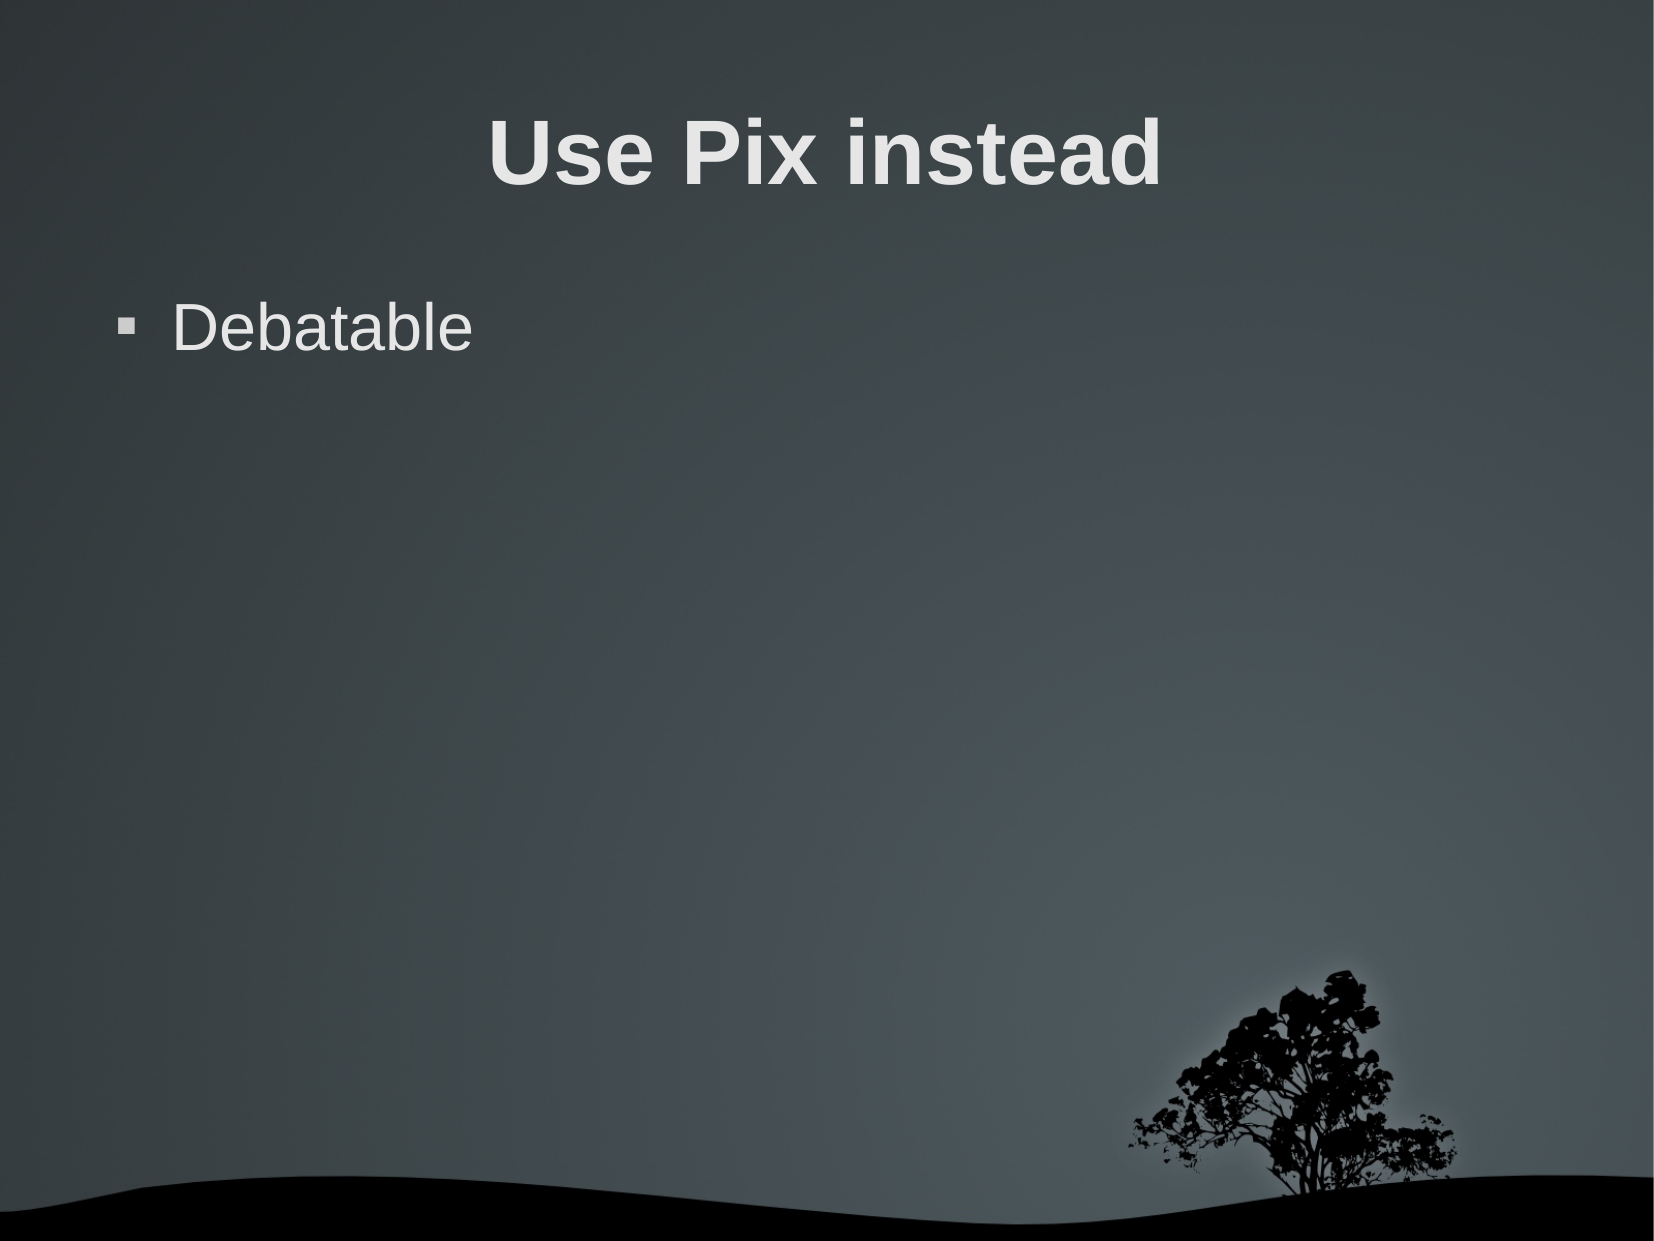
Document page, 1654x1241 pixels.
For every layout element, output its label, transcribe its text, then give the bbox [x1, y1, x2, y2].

picture [0, 0, 1654, 1241]
title Use Pix instead [82, 49, 1571, 257]
list Debatable [82, 290, 1571, 1094]
